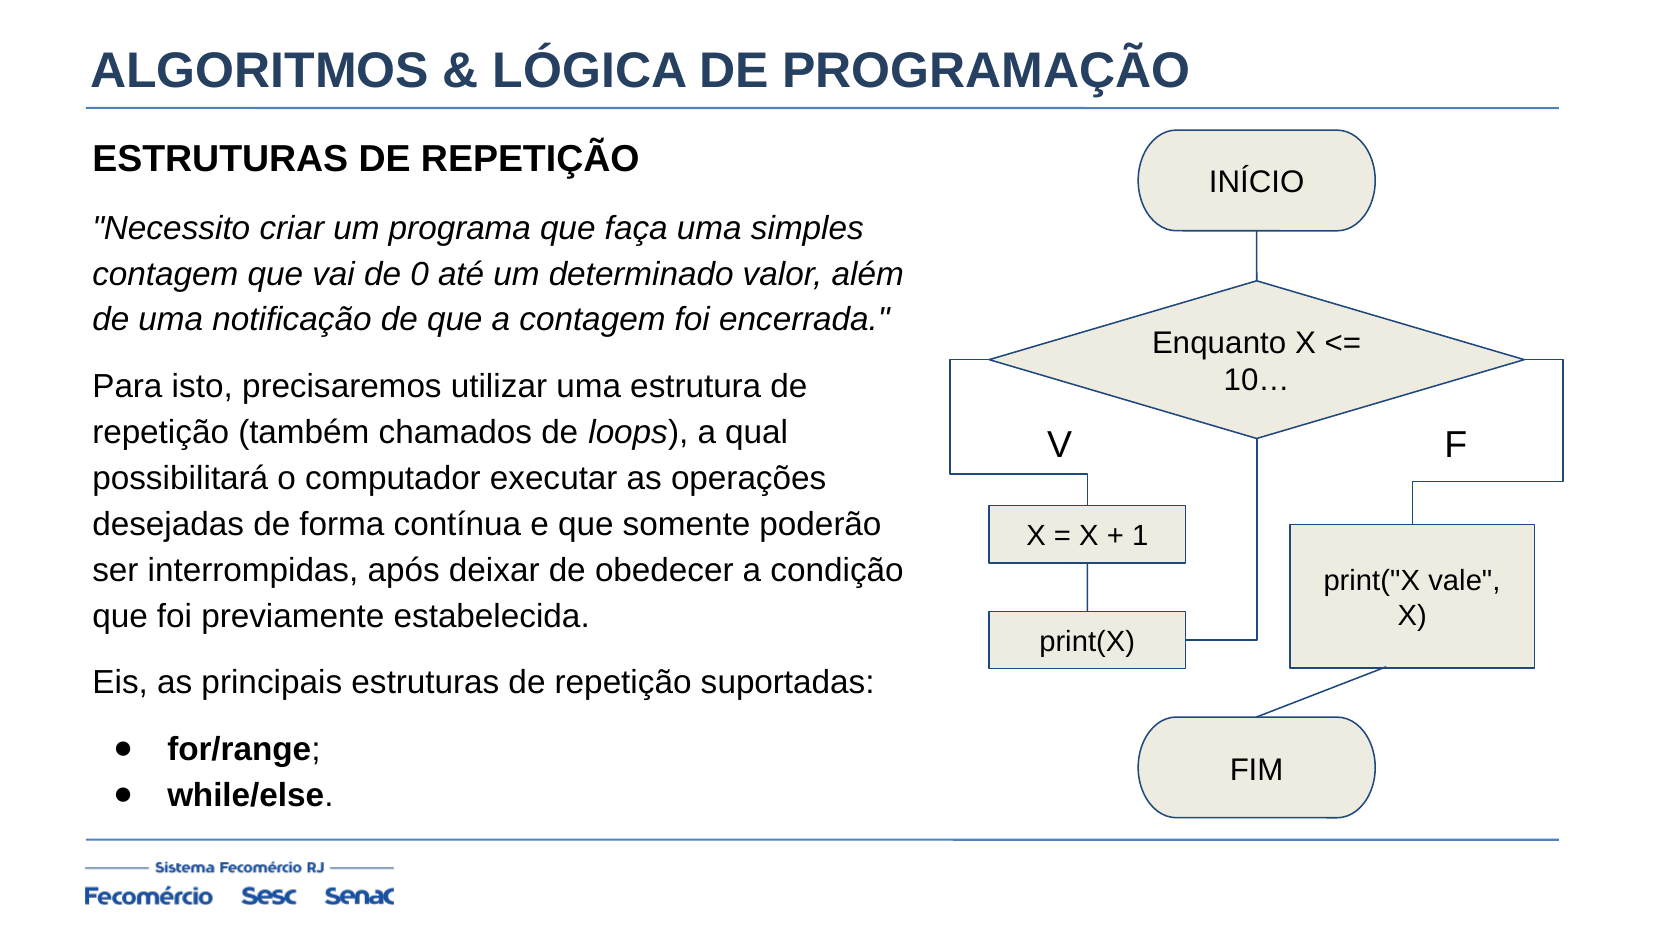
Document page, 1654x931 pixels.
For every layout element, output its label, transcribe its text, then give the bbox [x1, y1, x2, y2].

text_box print(X) [989, 611, 1186, 669]
text_box V [1032, 404, 1086, 480]
text_box print("X vale", X) [1290, 524, 1535, 668]
text_box F [1429, 404, 1483, 480]
text_box FIM [1138, 717, 1376, 818]
text_box ESTRUTURAS DE REPETIÇÃO "Necessito criar um programa que faça uma simples contagem que vai de 0 até um determinado valor, além de uma notificação de que a contagem foi encerrada." Para isto, precisaremos utilizar uma estrutura de repetição (também chamados de loops), a qual possibilitará o computador executar as operações desejadas de forma contínua e que somente poderão ser interrompidas, após deixar de obedecer a condição que foi previamente estabelecida. Eis, as principais estruturas de repetição suportadas: for/range; while/else. [77, 112, 951, 836]
text_box Enquanto X <= 10… [990, 281, 1524, 439]
text_box INÍCIO [1138, 130, 1376, 231]
text_box ALGORITMOS & LÓGICA DE PROGRAMAÇÃO [90, 32, 1564, 104]
picture [62, 845, 416, 921]
text_box X = X + 1 [989, 505, 1186, 563]
